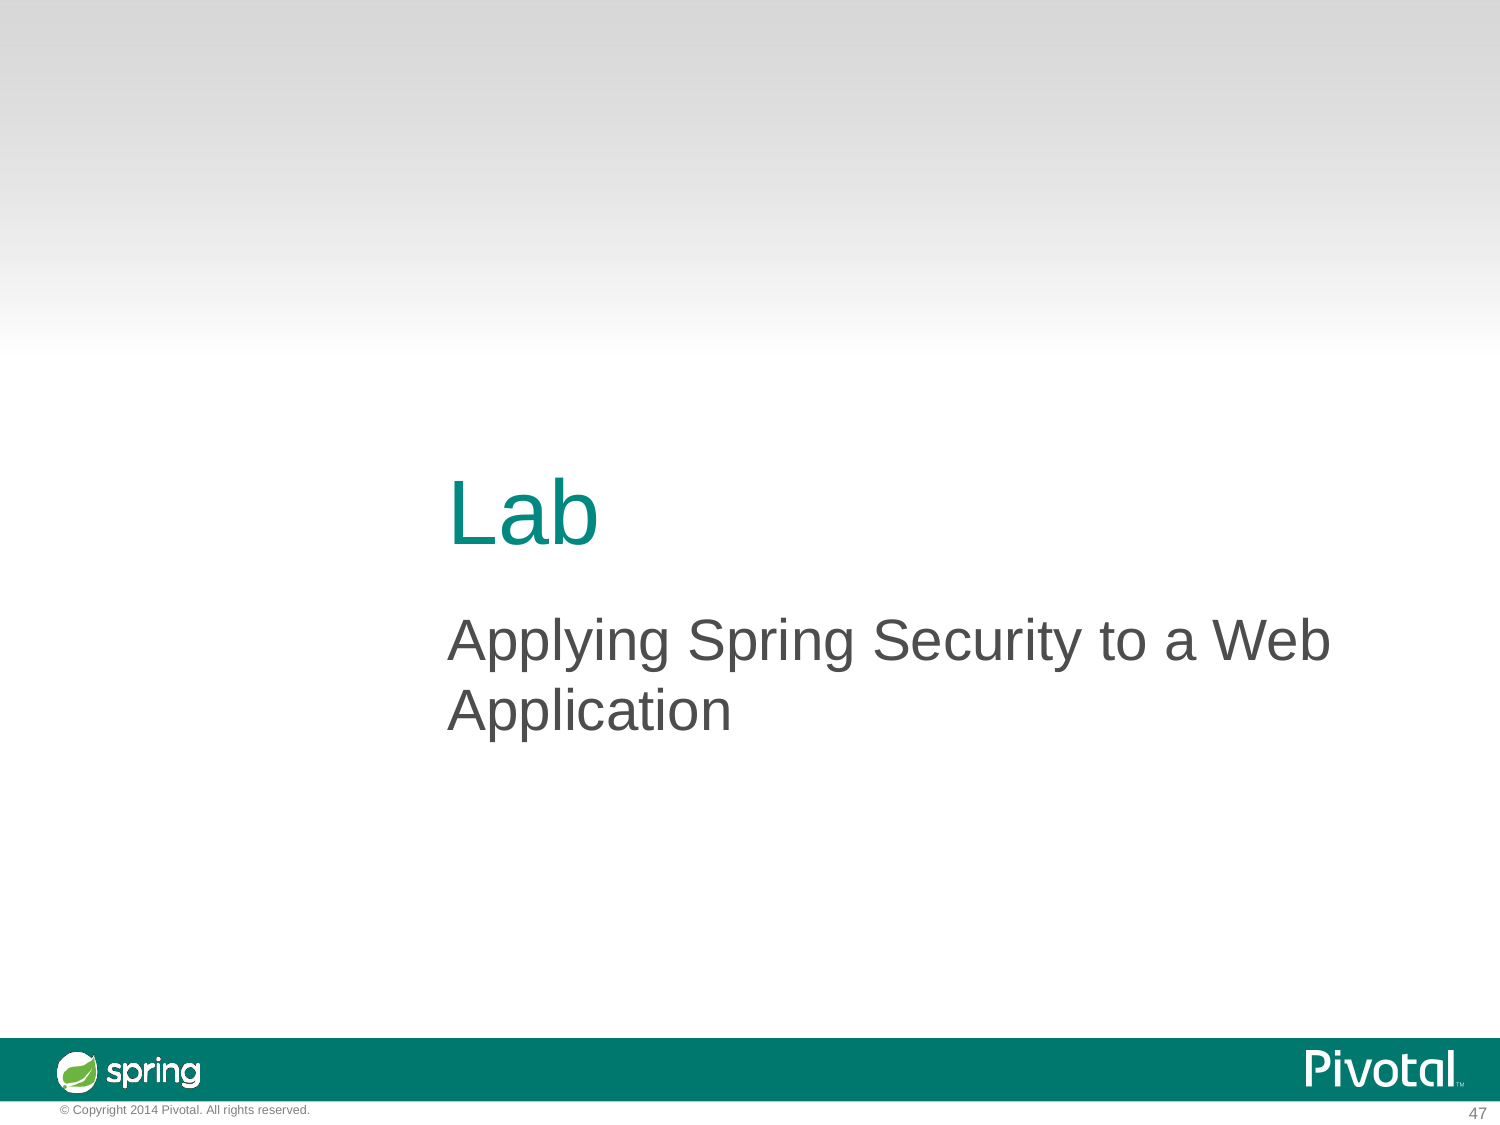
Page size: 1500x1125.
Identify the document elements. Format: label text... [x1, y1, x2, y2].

picture [32, 1041, 210, 1103]
picture [1306, 1050, 1464, 1087]
title Lab [447, 454, 1440, 565]
text_box Applying Spring Security to a Web Application [447, 602, 1440, 914]
